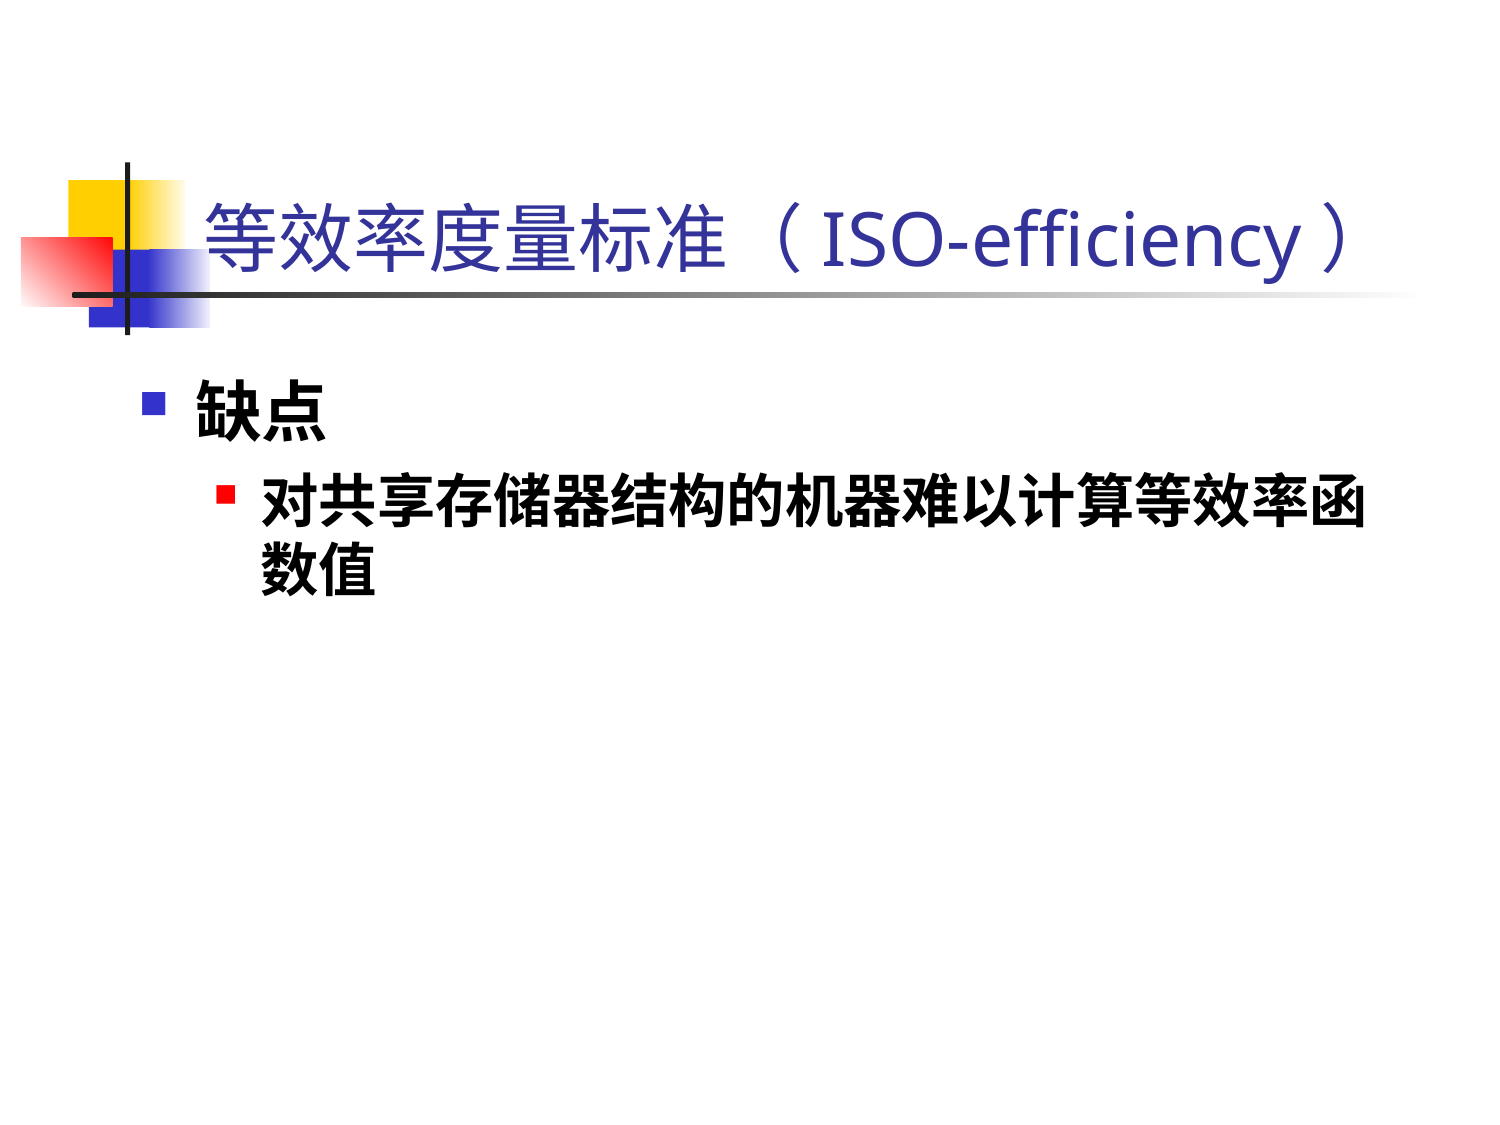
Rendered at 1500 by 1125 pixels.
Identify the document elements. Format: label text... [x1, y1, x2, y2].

list 缺点 对共享存储器结构的机器难以计算等效率函数值 [123, 361, 1399, 1037]
title 等效率度量标准（ISO-efficiency） [188, 101, 1468, 289]
